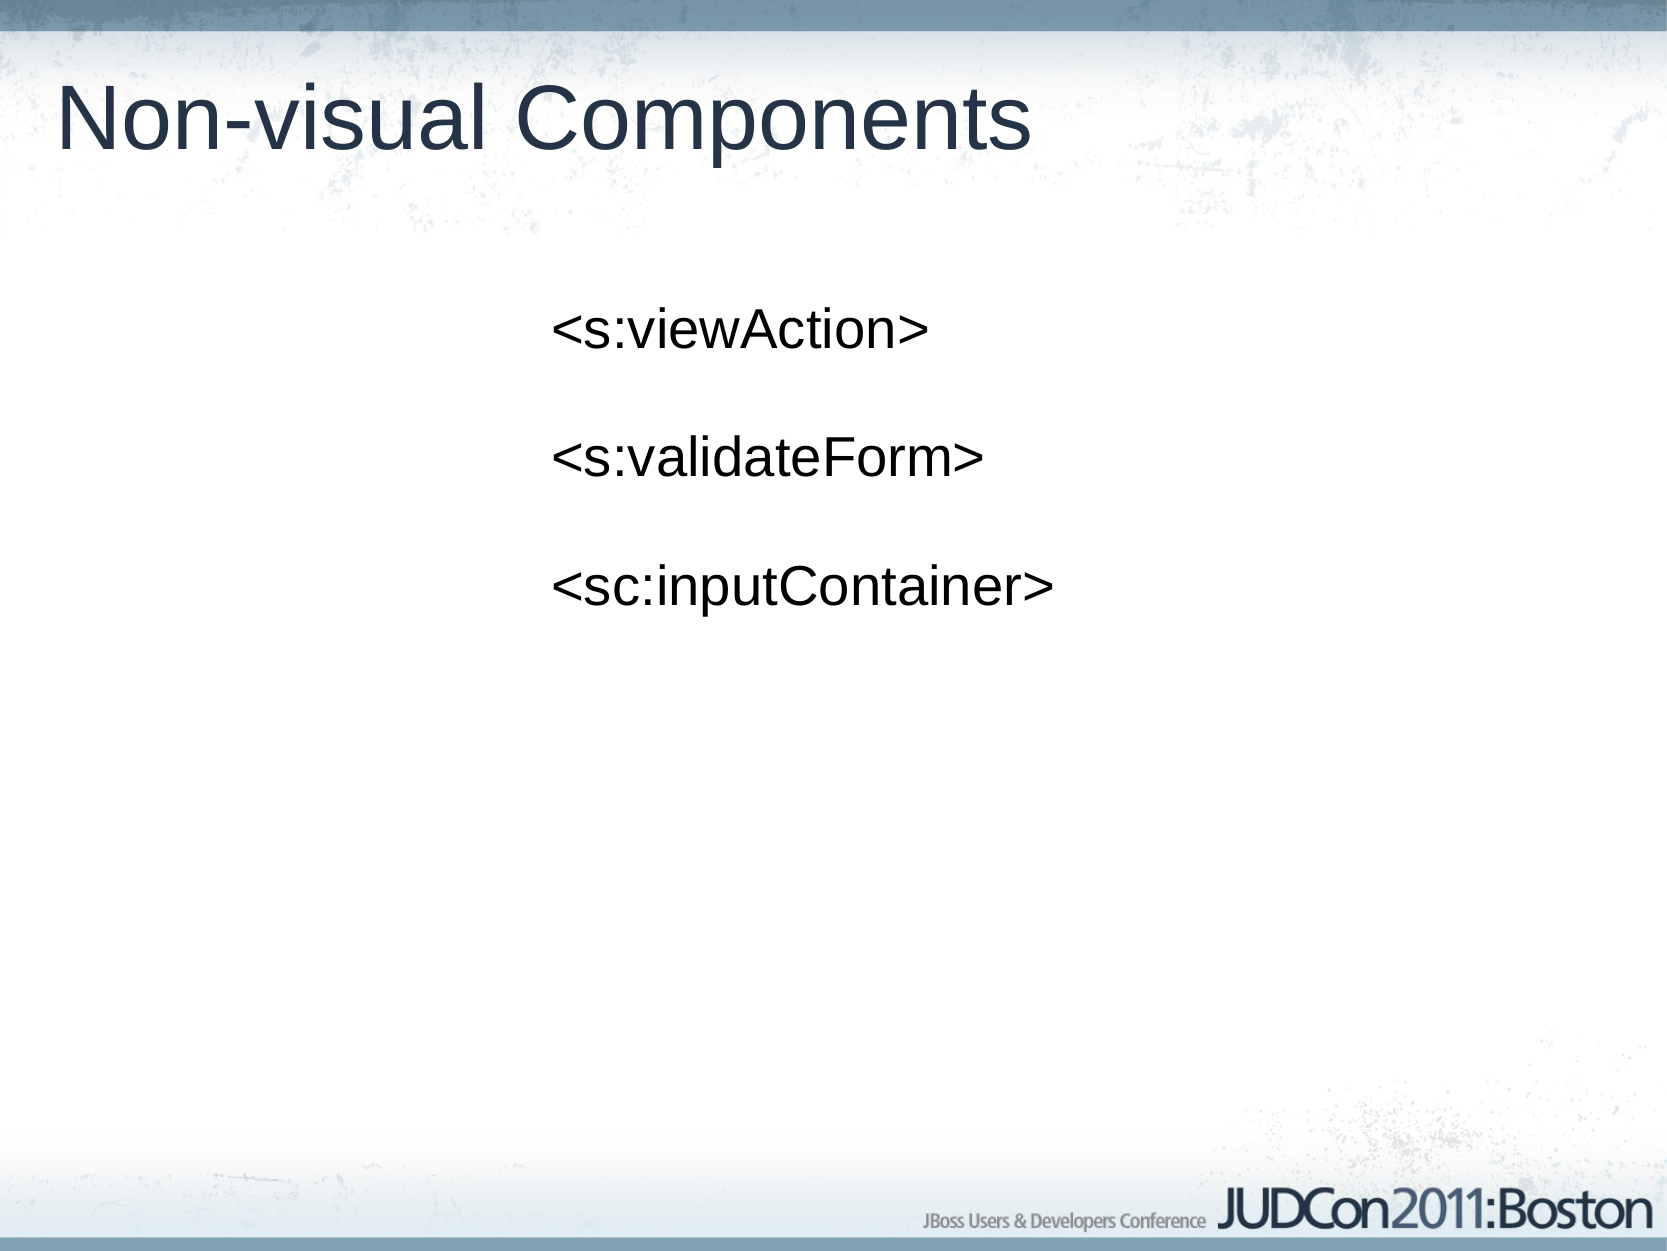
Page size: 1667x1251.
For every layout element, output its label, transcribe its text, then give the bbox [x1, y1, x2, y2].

picture [0, 0, 1667, 1251]
title Non-visual Components [41, 50, 1628, 217]
list <s:viewAction> <s:validateForm> <sc:inputContainer> [551, 297, 1116, 746]
